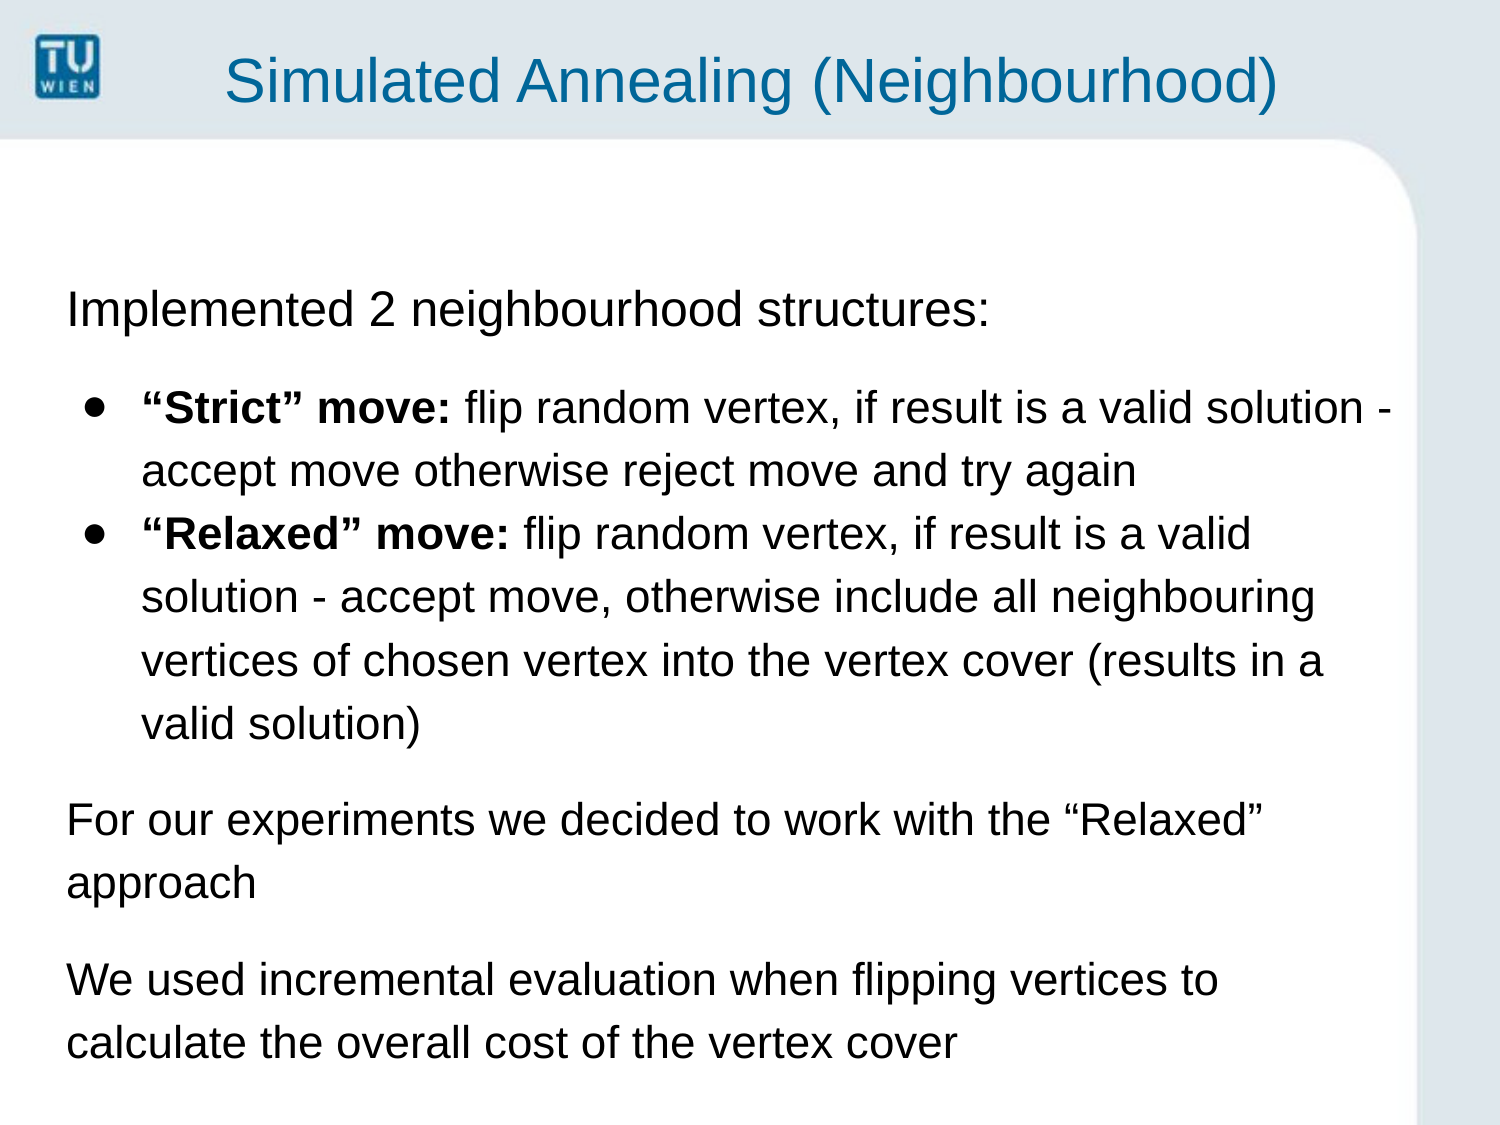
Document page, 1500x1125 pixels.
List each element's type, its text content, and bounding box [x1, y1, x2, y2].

text_box Simulated Annealing (Neighbourhood) [192, 24, 1313, 135]
list Implemented 2 neighbourhood structures: “Strict” move: flip random vertex, if result is a valid solution - accept move otherwise reject move and try again “Relaxed” move: flip random vertex, if result is a valid solution - accept move, otherwise include all neighbouring vertices of chosen vertex into the vertex cover (results in a valid solution) For our experiments we decided to work with the “Relaxed” approach We used incremental evaluation when flipping vertices to calculate the overall cost of the vertex cover [51, 252, 1422, 1044]
picture [0, 0, 1500, 1125]
